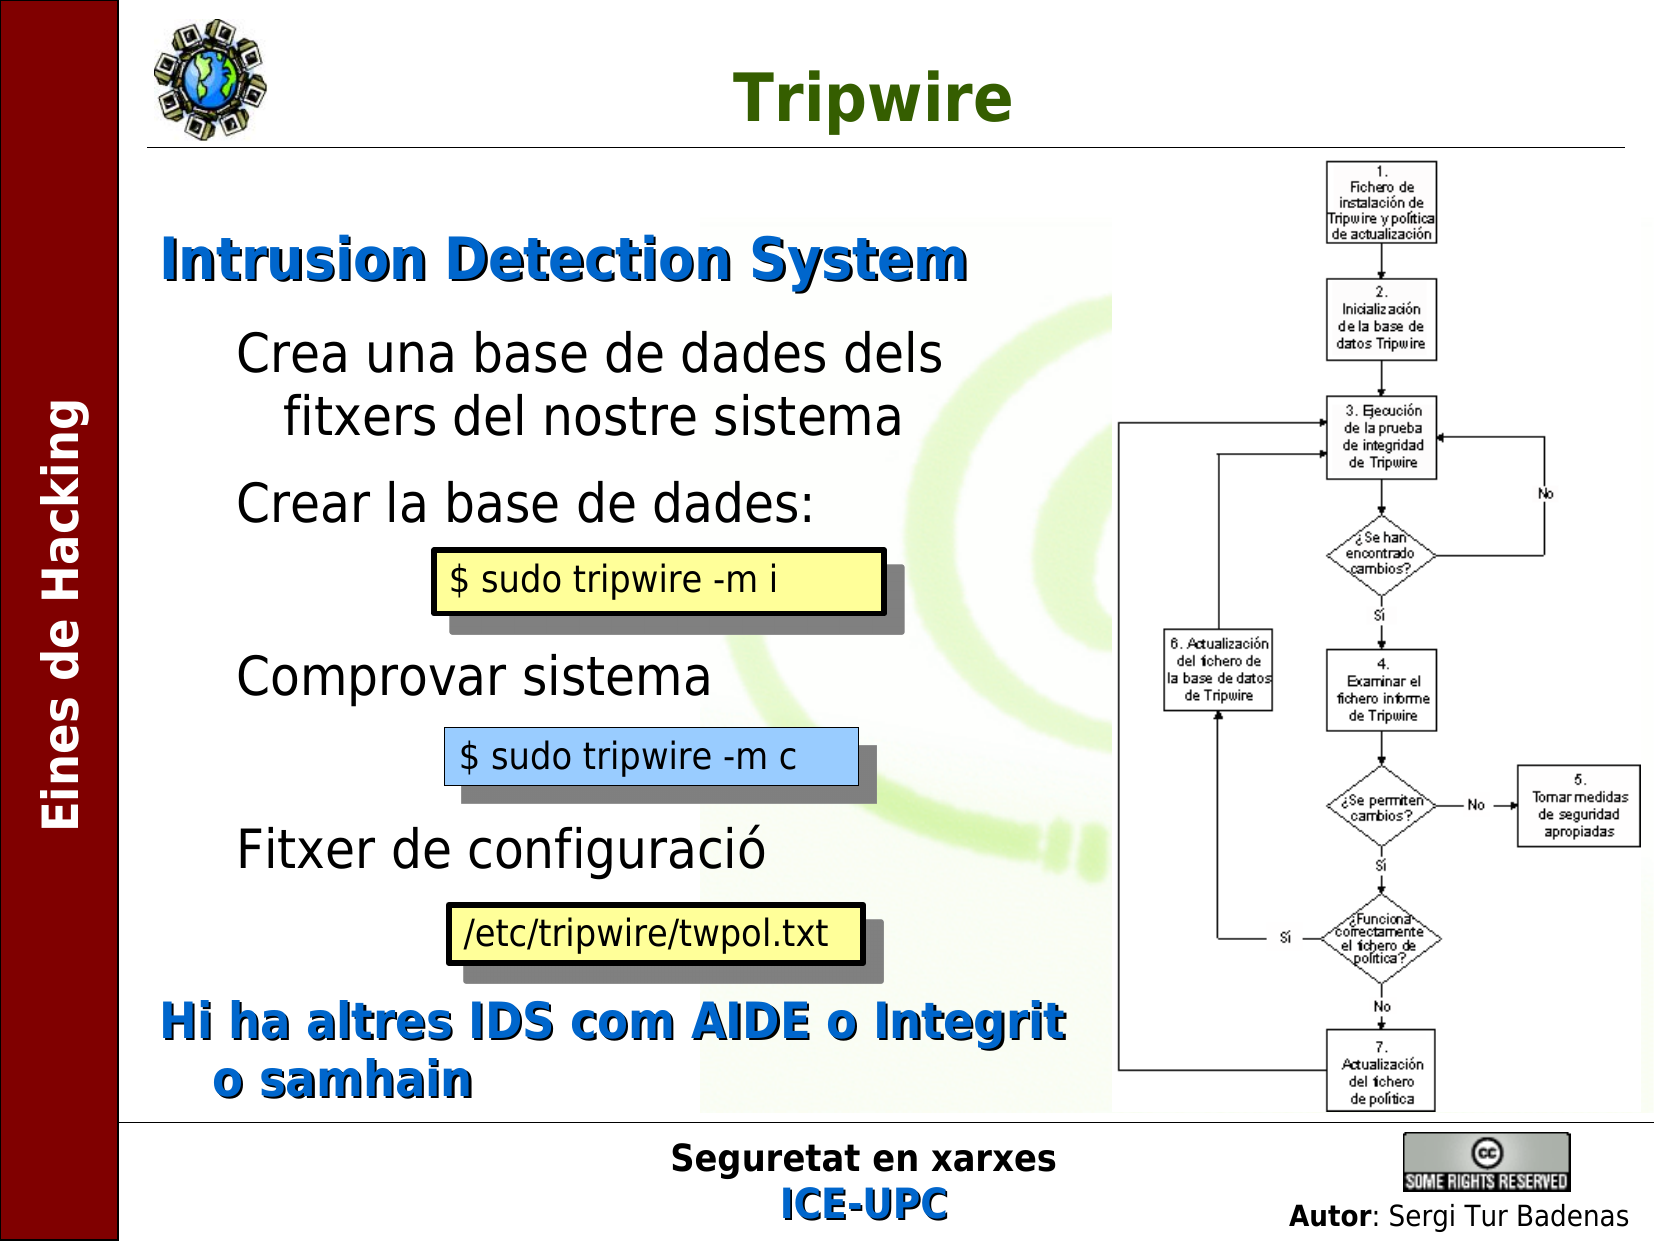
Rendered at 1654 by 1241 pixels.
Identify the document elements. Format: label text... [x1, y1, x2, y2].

picture [1403, 1132, 1571, 1192]
picture [154, 19, 268, 56]
text_box $ sudo tripwire -m i [434, 550, 885, 614]
text_box /etc/tripwire/twpol.txt [448, 904, 864, 964]
picture [700, 158, 1654, 1113]
list Intrusion Detection System Crea una base de dades dels fitxers del nostre sistema Crear la base de dades: Comprovar sistema Fitxer de configuració Hi ha altres IDS com AIDE o Integrit o samhain [141, 225, 1104, 1109]
text_box $ sudo tripwire -m c [444, 727, 859, 786]
title Tripwire [129, 56, 1619, 141]
